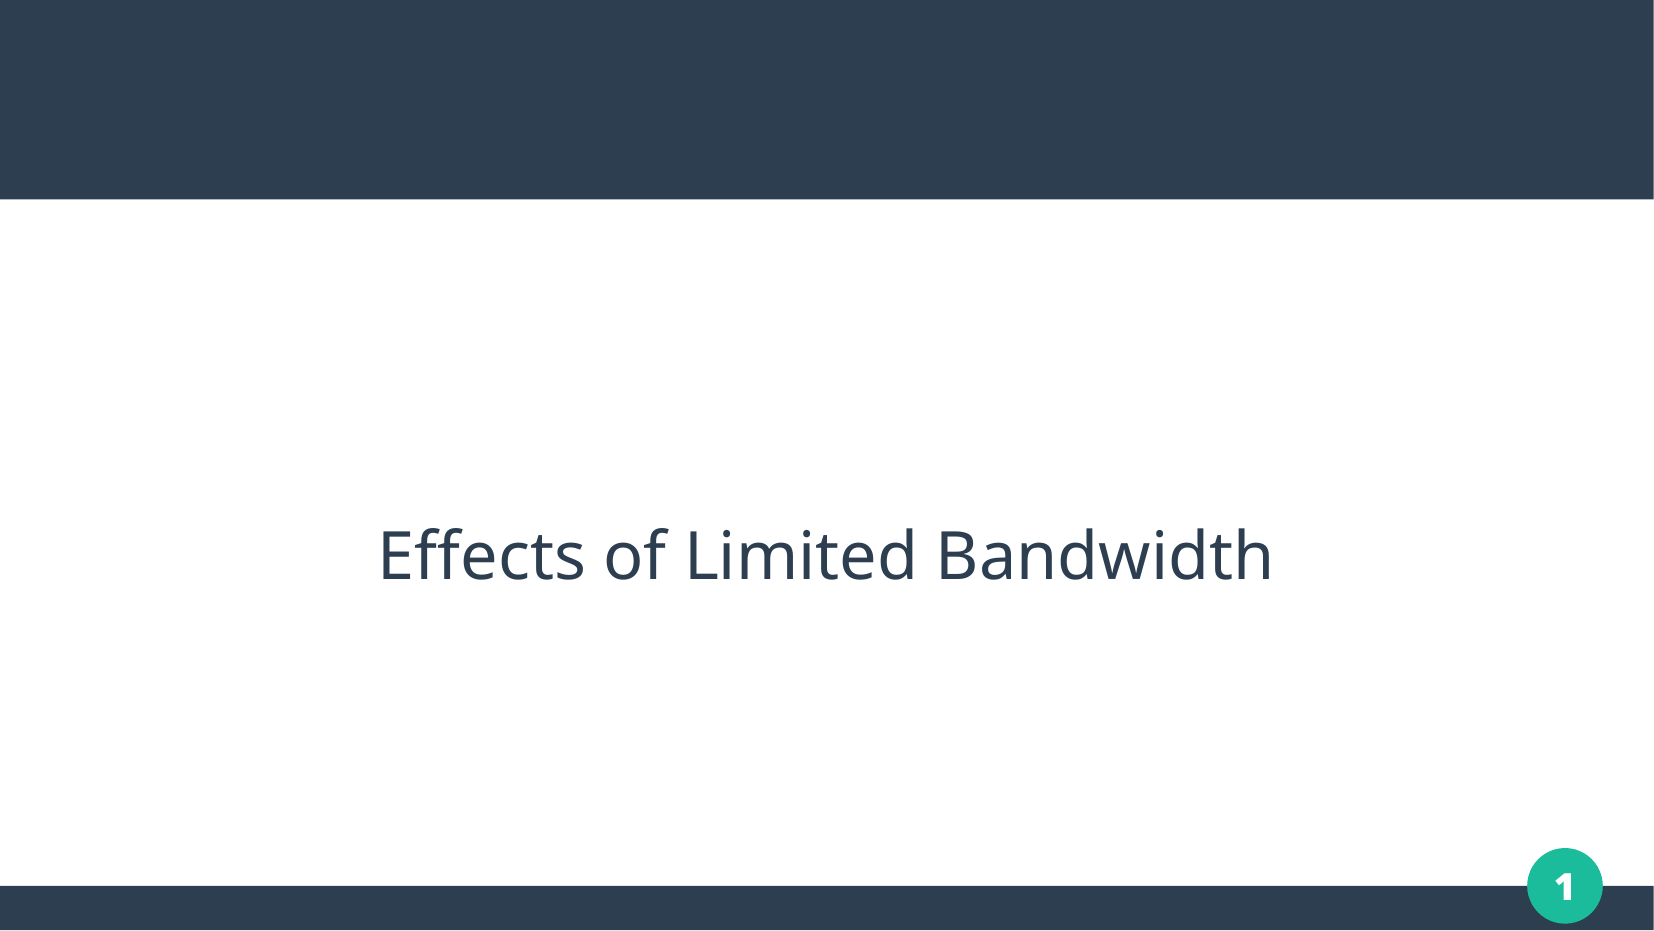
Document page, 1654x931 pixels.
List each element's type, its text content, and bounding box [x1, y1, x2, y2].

subtitle Effects of Limited Bandwidth [59, 243, 1595, 864]
